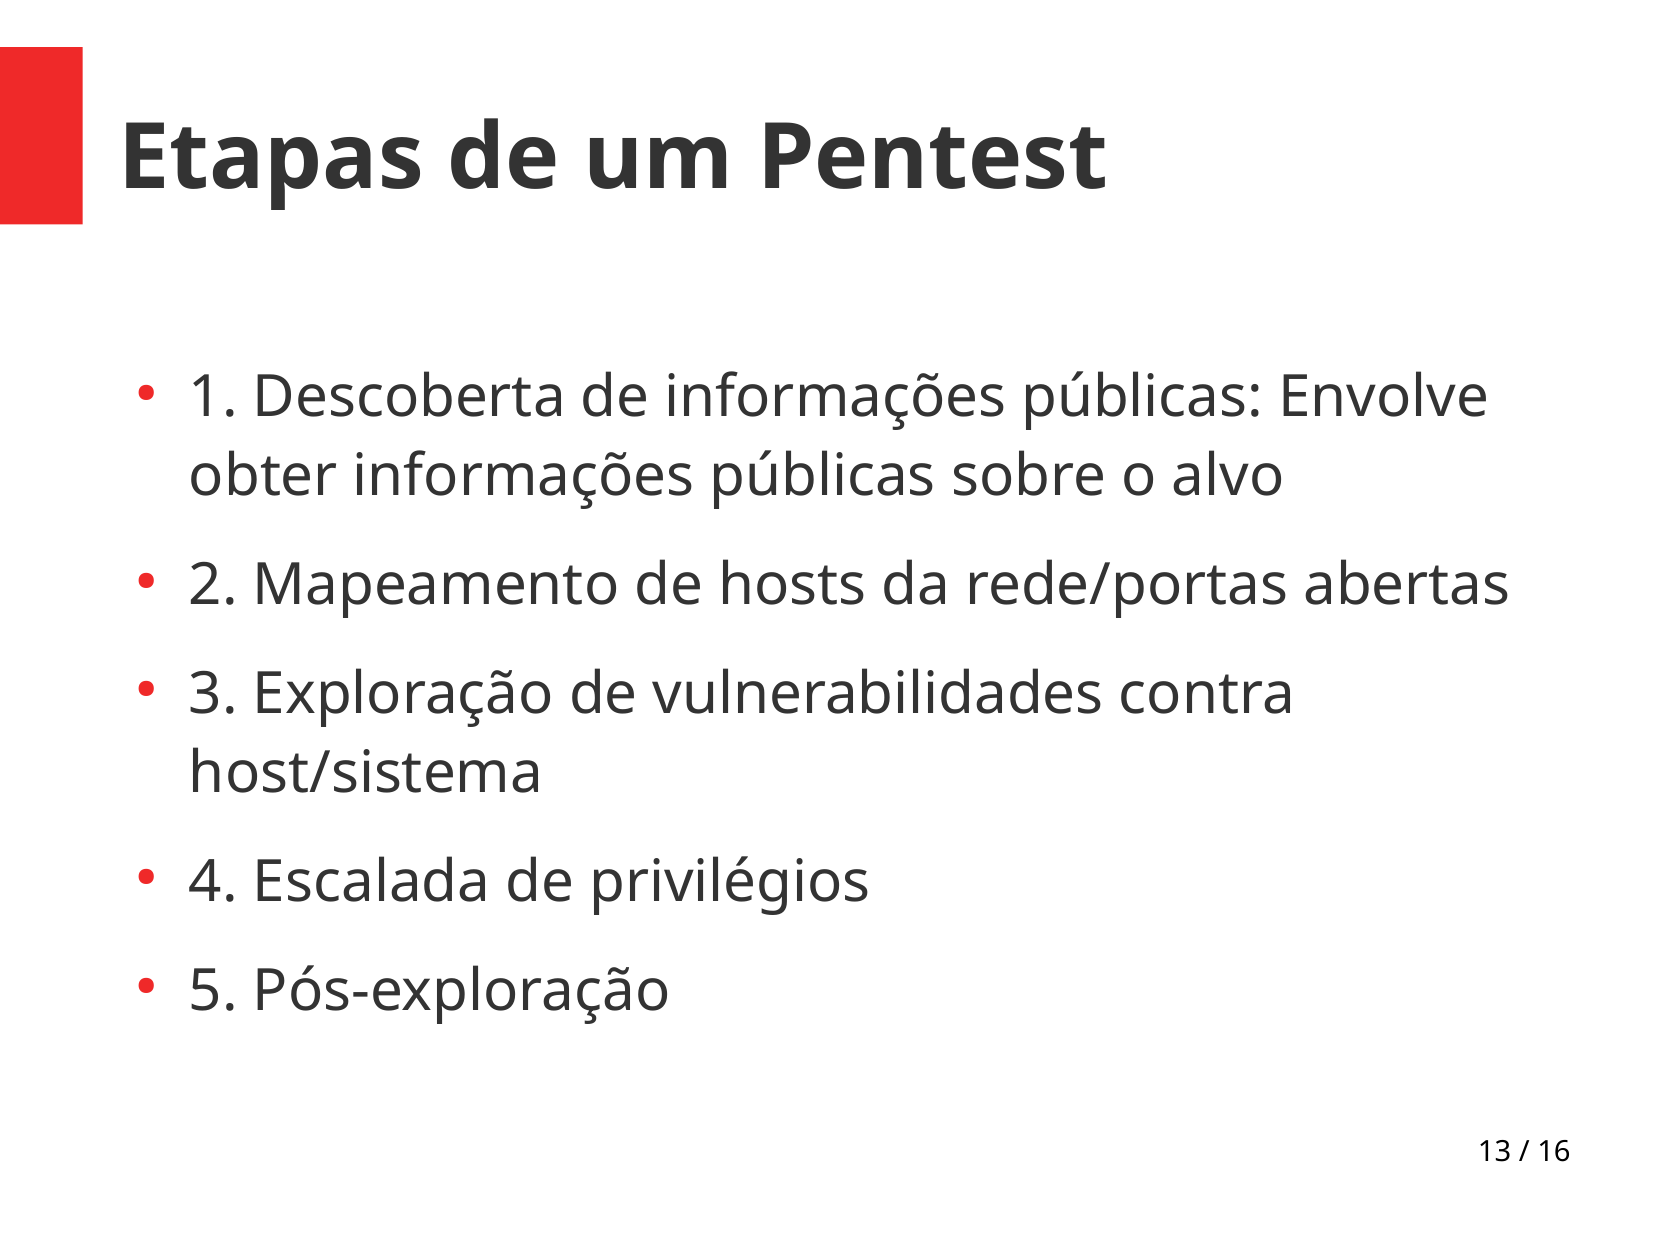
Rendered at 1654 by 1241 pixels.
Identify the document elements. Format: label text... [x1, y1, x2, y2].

list 1. Descoberta de informações públicas: Envolve obter informações públicas sobre o alvo 2. Mapeamento de hosts da rede/portas abertas 3. Exploração de vulnerabilidades contra host/sistema 4. Escalada de privilégios 5. Pós-exploração [118, 354, 1536, 1074]
title Etapas de um Pentest [118, 49, 1571, 257]
